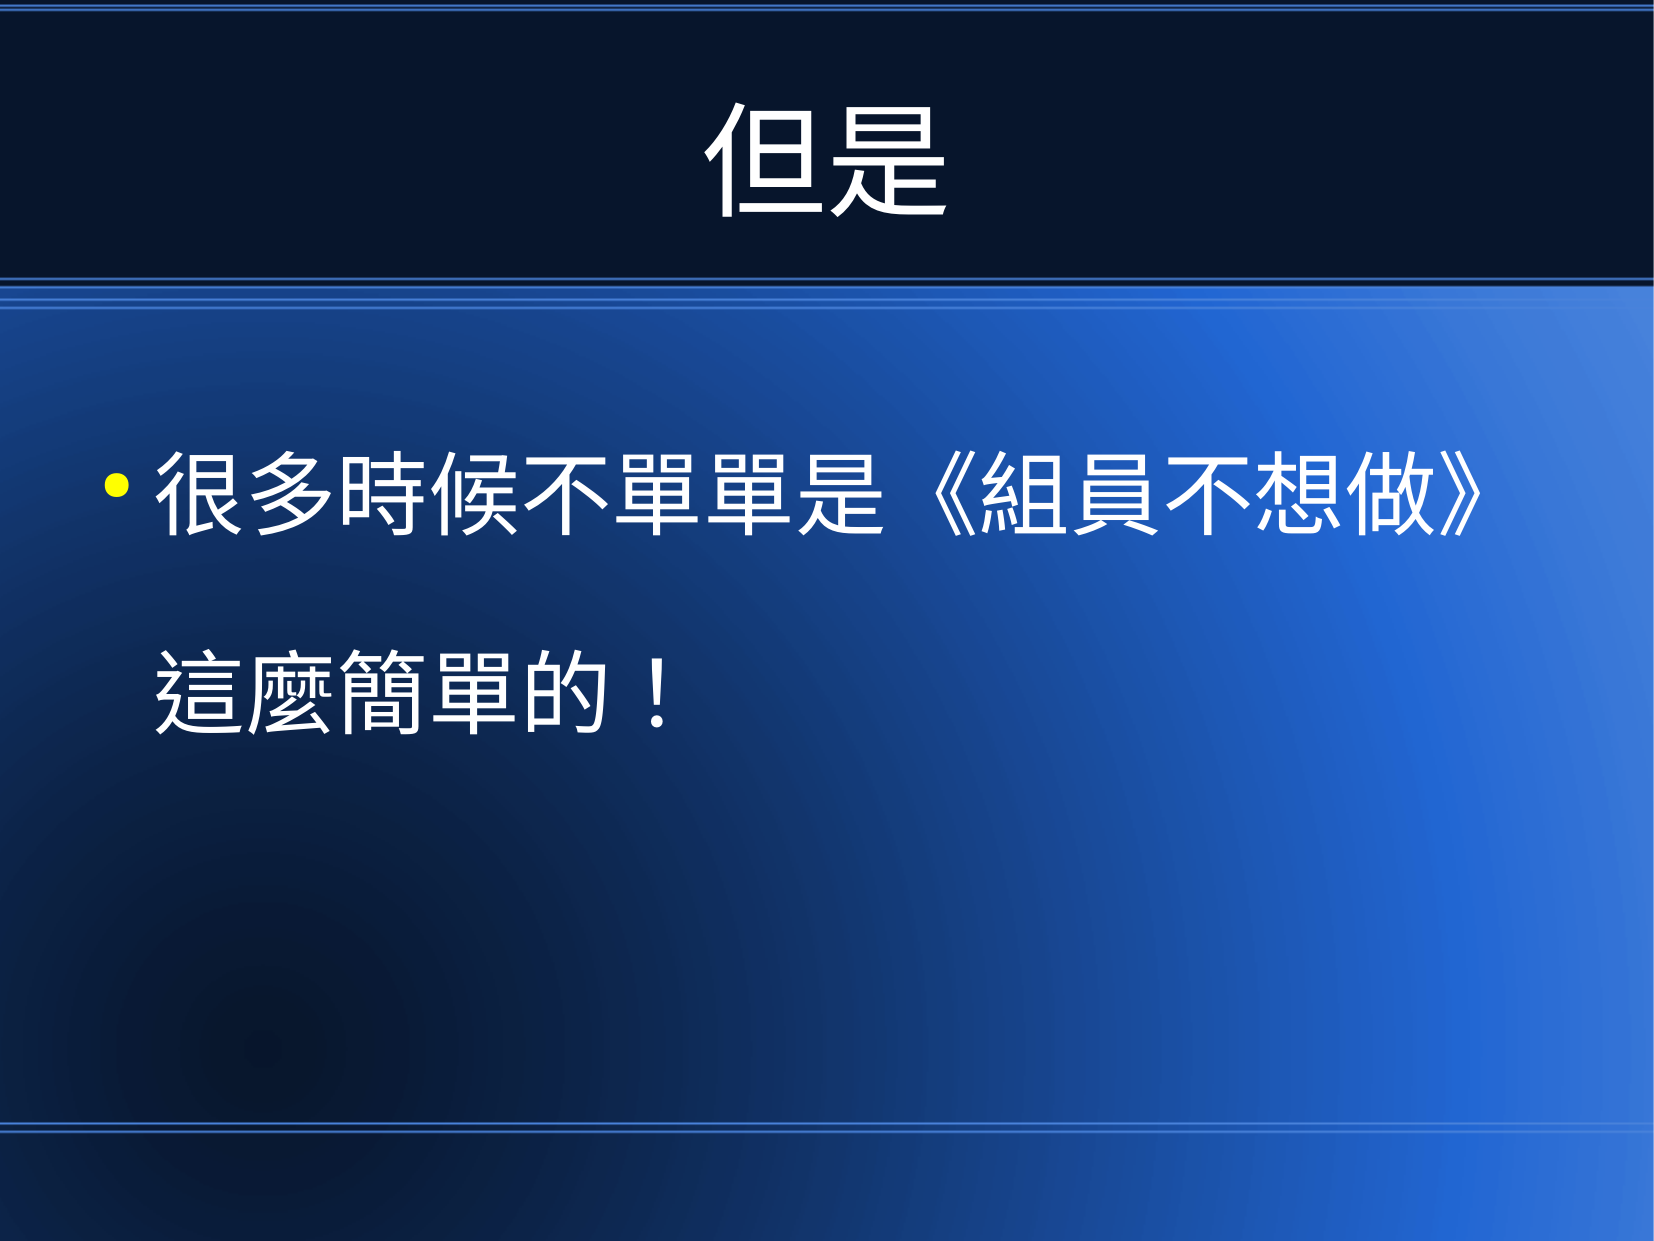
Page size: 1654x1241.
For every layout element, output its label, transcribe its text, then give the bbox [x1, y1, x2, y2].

list 很多時候不單單是《組員不想做》這麼簡單的！ [82, 355, 1571, 1241]
title 但是 [82, 49, 1571, 257]
picture [0, 0, 1654, 1241]
